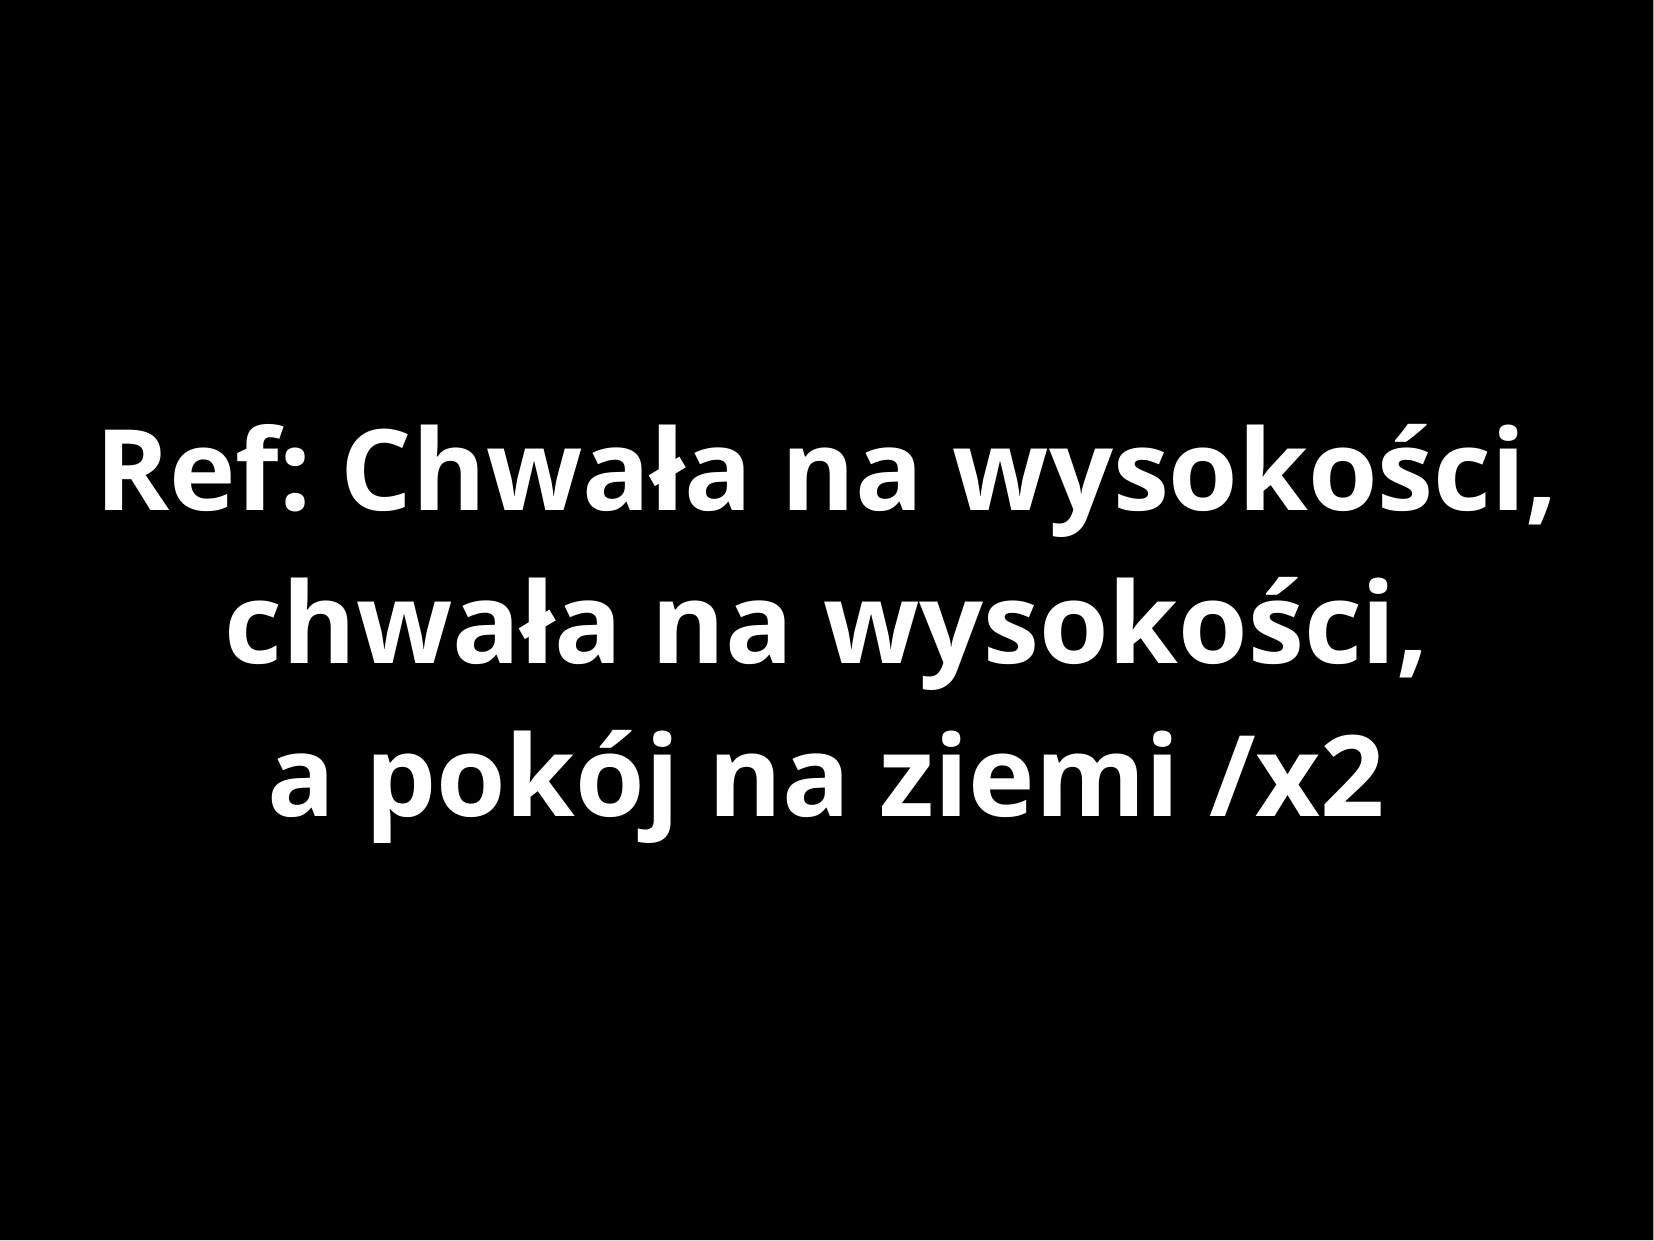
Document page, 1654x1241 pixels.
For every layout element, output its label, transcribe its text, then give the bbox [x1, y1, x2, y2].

title Ref: Chwała na wysokości, chwała na wysokości, a pokój na ziemi /x2 [0, 0, 1654, 1241]
